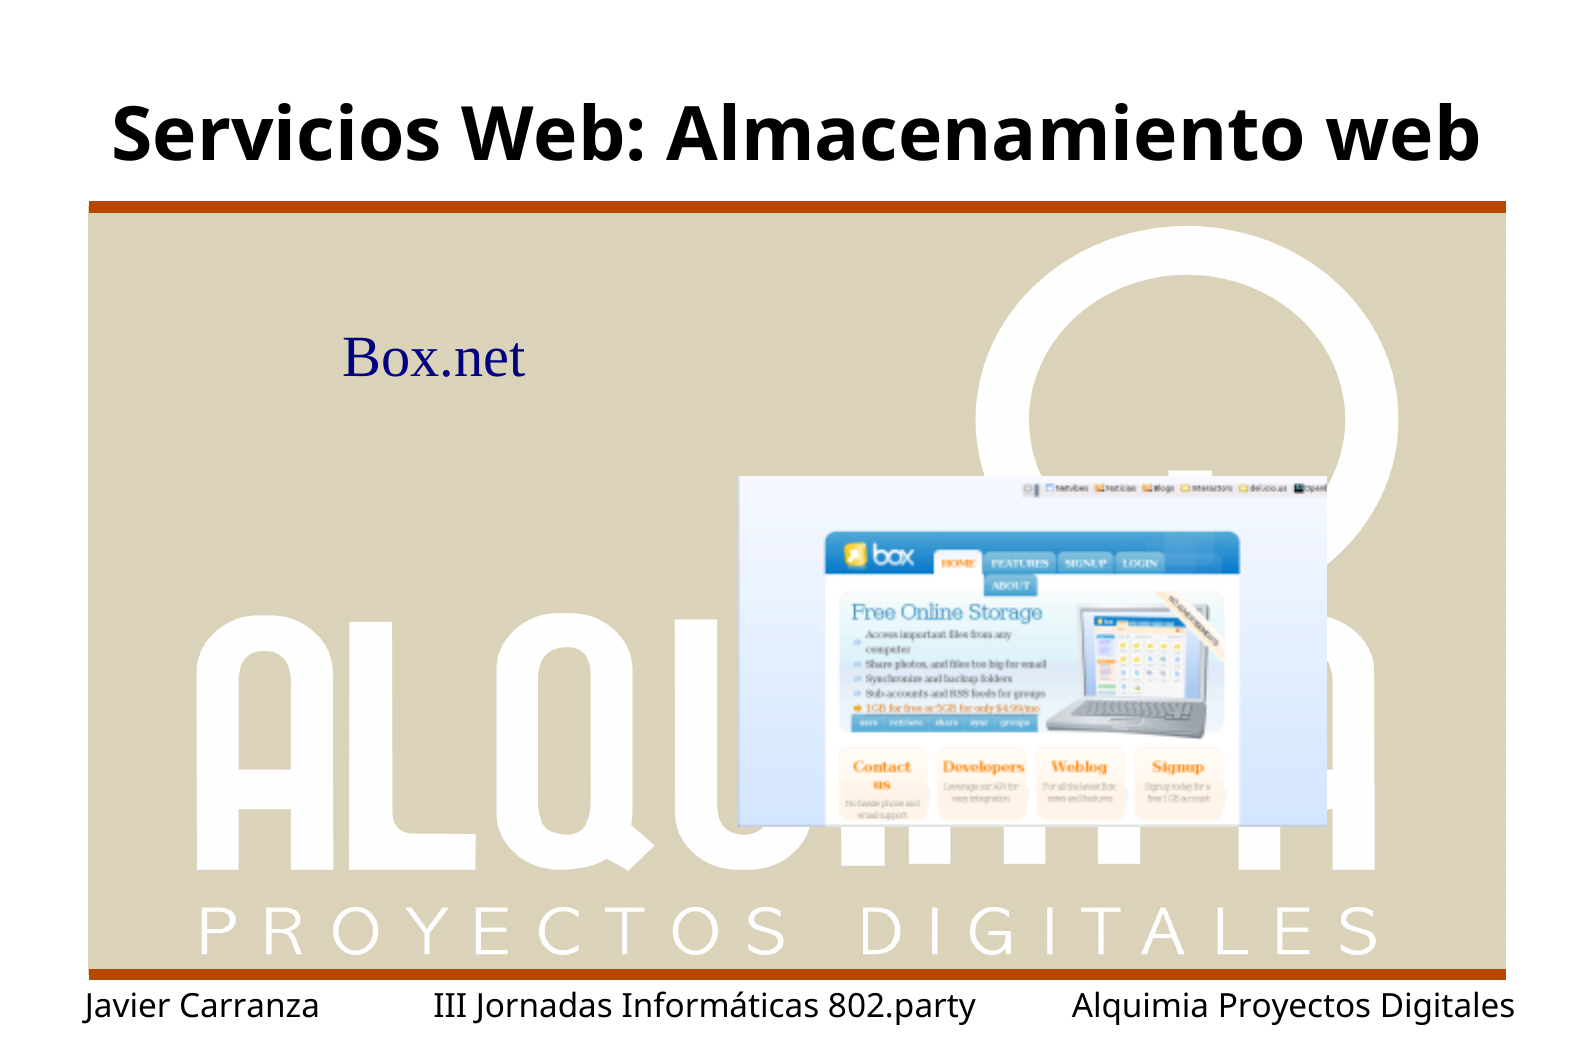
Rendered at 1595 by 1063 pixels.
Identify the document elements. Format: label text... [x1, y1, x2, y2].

picture [738, 476, 1327, 827]
text_box Javier Carranza III Jornadas Informáticas 802.party Alquimia Proyectos Digitales [81, 974, 1513, 1048]
list Box.net [324, 324, 1516, 951]
picture [88, 220, 1506, 969]
title Servicios Web: Almacenamiento web [79, 42, 1515, 220]
